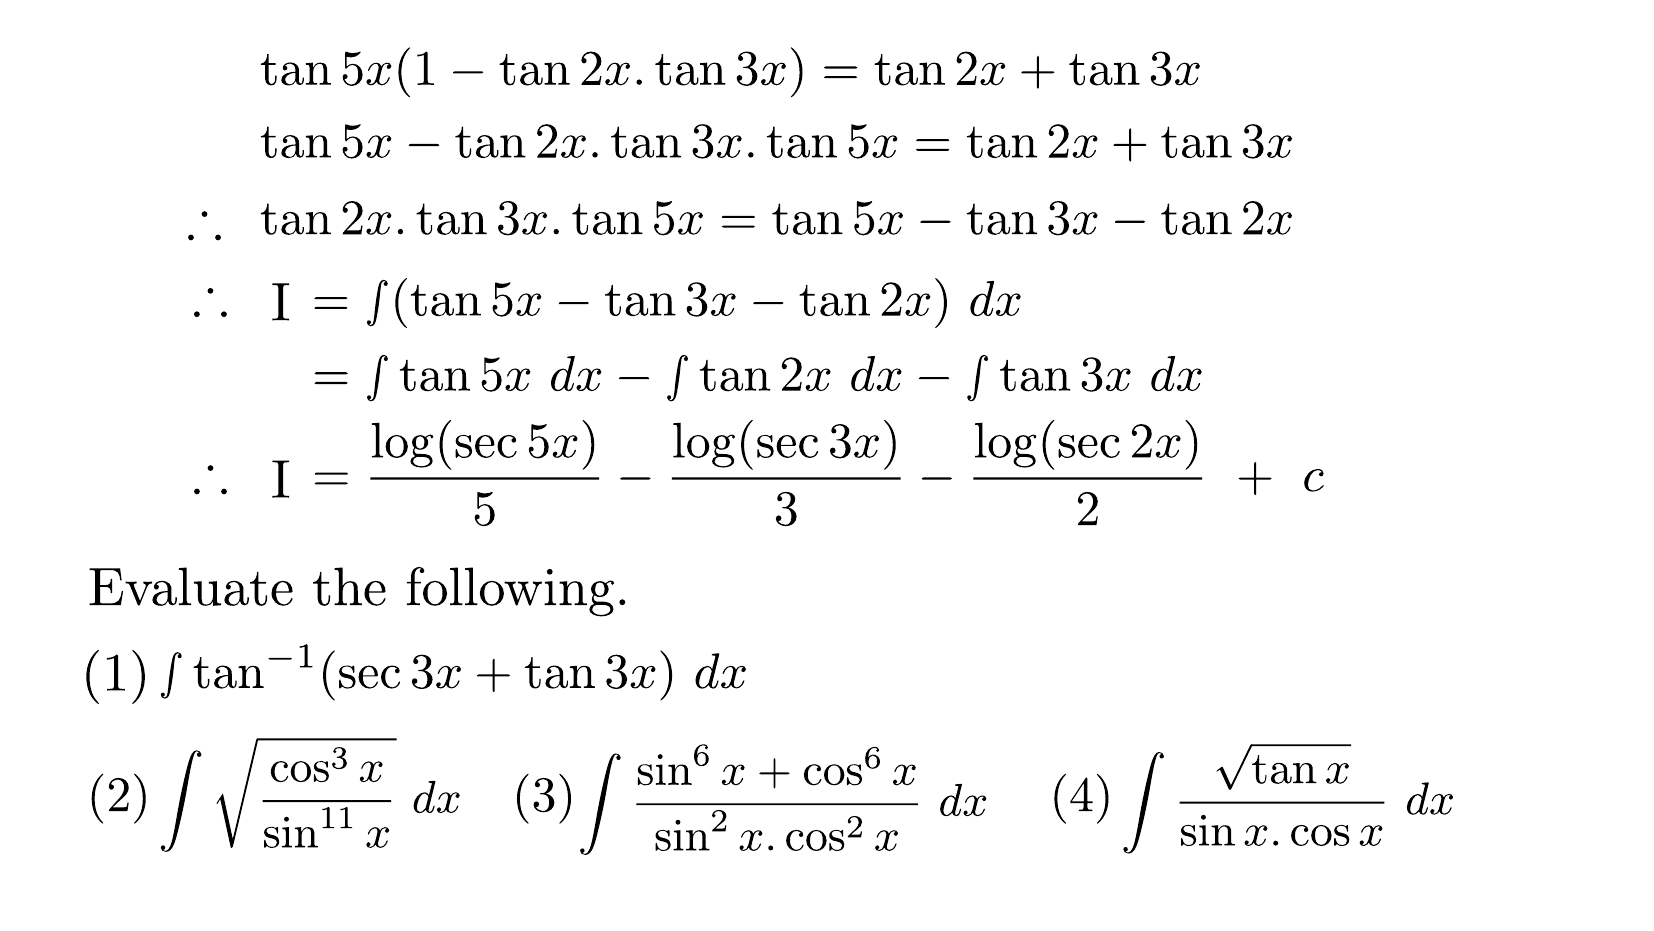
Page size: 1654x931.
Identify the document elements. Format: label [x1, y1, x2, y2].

text_box [260, 47, 1200, 98]
text_box [1052, 773, 1109, 824]
text_box [314, 278, 1021, 328]
title [47, 37, 1607, 886]
text_box [260, 124, 1293, 162]
text_box [89, 566, 626, 617]
text_box [193, 287, 227, 318]
text_box [188, 211, 221, 241]
text_box [160, 644, 746, 701]
text_box [83, 649, 145, 704]
text_box [272, 460, 290, 498]
text_box [514, 773, 572, 824]
text_box [1123, 744, 1454, 854]
text_box [89, 773, 146, 824]
text_box [160, 738, 460, 852]
text_box [194, 465, 227, 495]
text_box [314, 419, 1324, 527]
text_box [272, 283, 290, 321]
text_box [314, 354, 1202, 402]
text_box [260, 201, 1293, 236]
text_box [579, 744, 987, 855]
